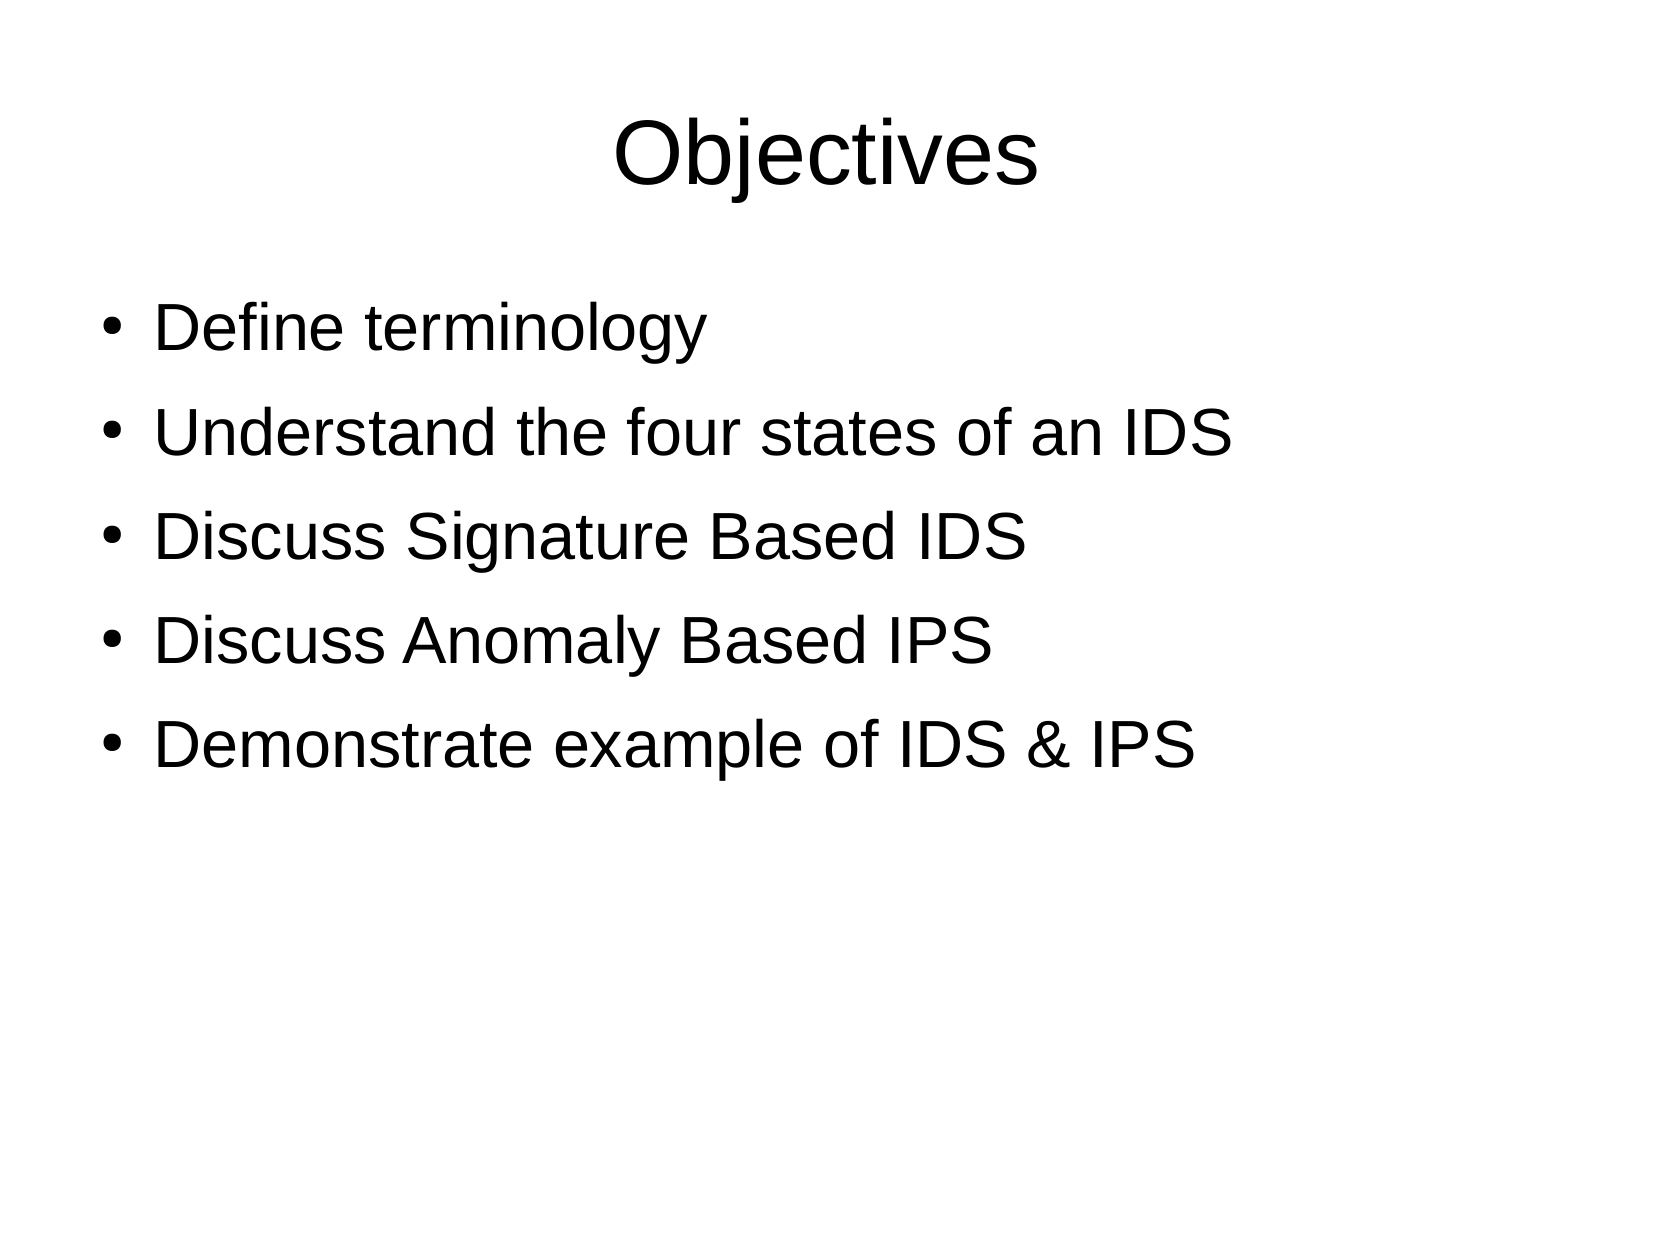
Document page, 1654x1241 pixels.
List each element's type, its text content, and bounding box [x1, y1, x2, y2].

title Objectives [82, 49, 1571, 257]
list Define terminology Understand the four states of an IDS Discuss Signature Based IDS Discuss Anomaly Based IPS Demonstrate example of IDS & IPS [82, 290, 1571, 1010]
